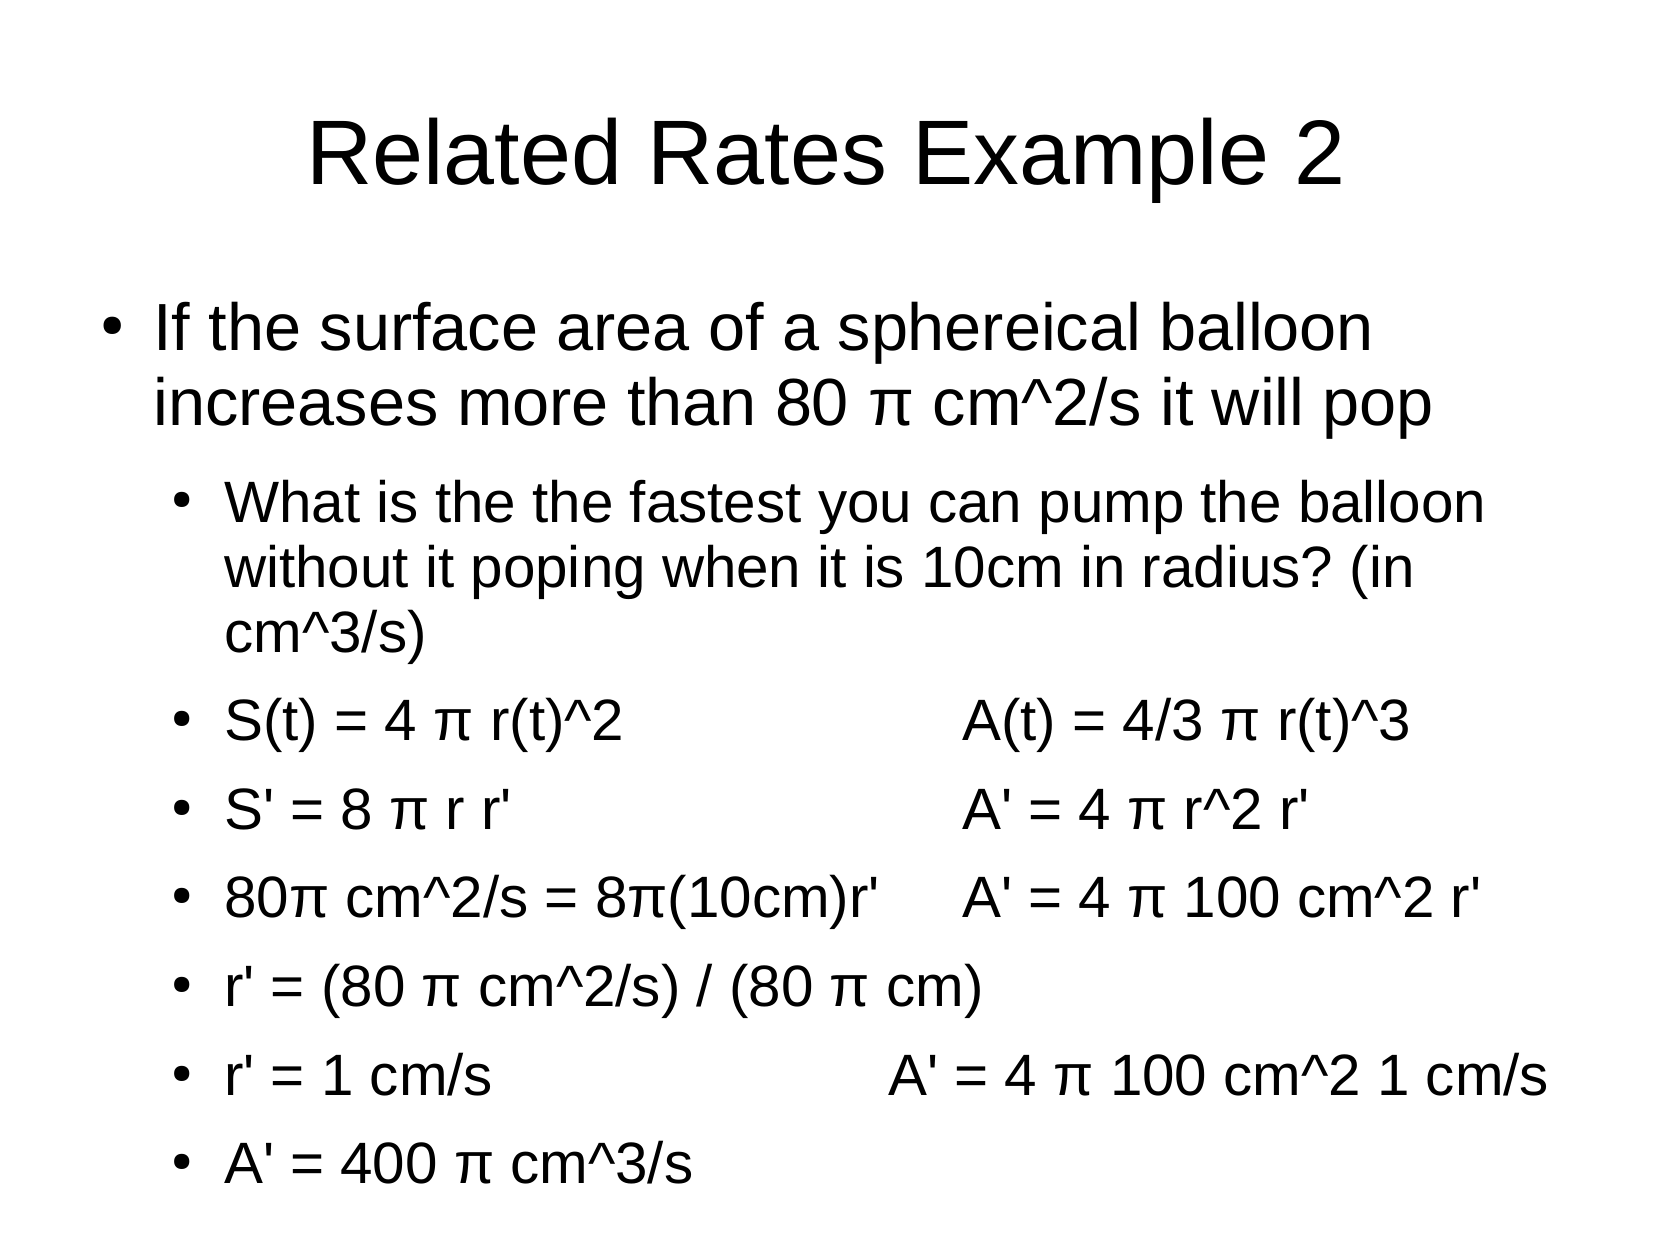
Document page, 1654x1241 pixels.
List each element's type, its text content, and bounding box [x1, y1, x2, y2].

title Related Rates Example 2 [82, 49, 1571, 257]
list If the surface area of a sphereical balloon increases more than 80 π cm^2/s it will pop What is the the fastest you can pump the balloon without it poping when it is 10cm in radius? (in cm^3/s) S(t) = 4 π r(t)^2 A(t) = 4/3 π r(t)^3 S' = 8 π r r' A' = 4 π r^2 r' 80π cm^2/s = 8π(10cm)r' A' = 4 π 100 cm^2 r' r' = (80 π cm^2/s) / (80 π cm) r' = 1 cm/s A' = 4 π 100 cm^2 1 cm/s A' = 400 π cm^3/s [82, 290, 1571, 1195]
